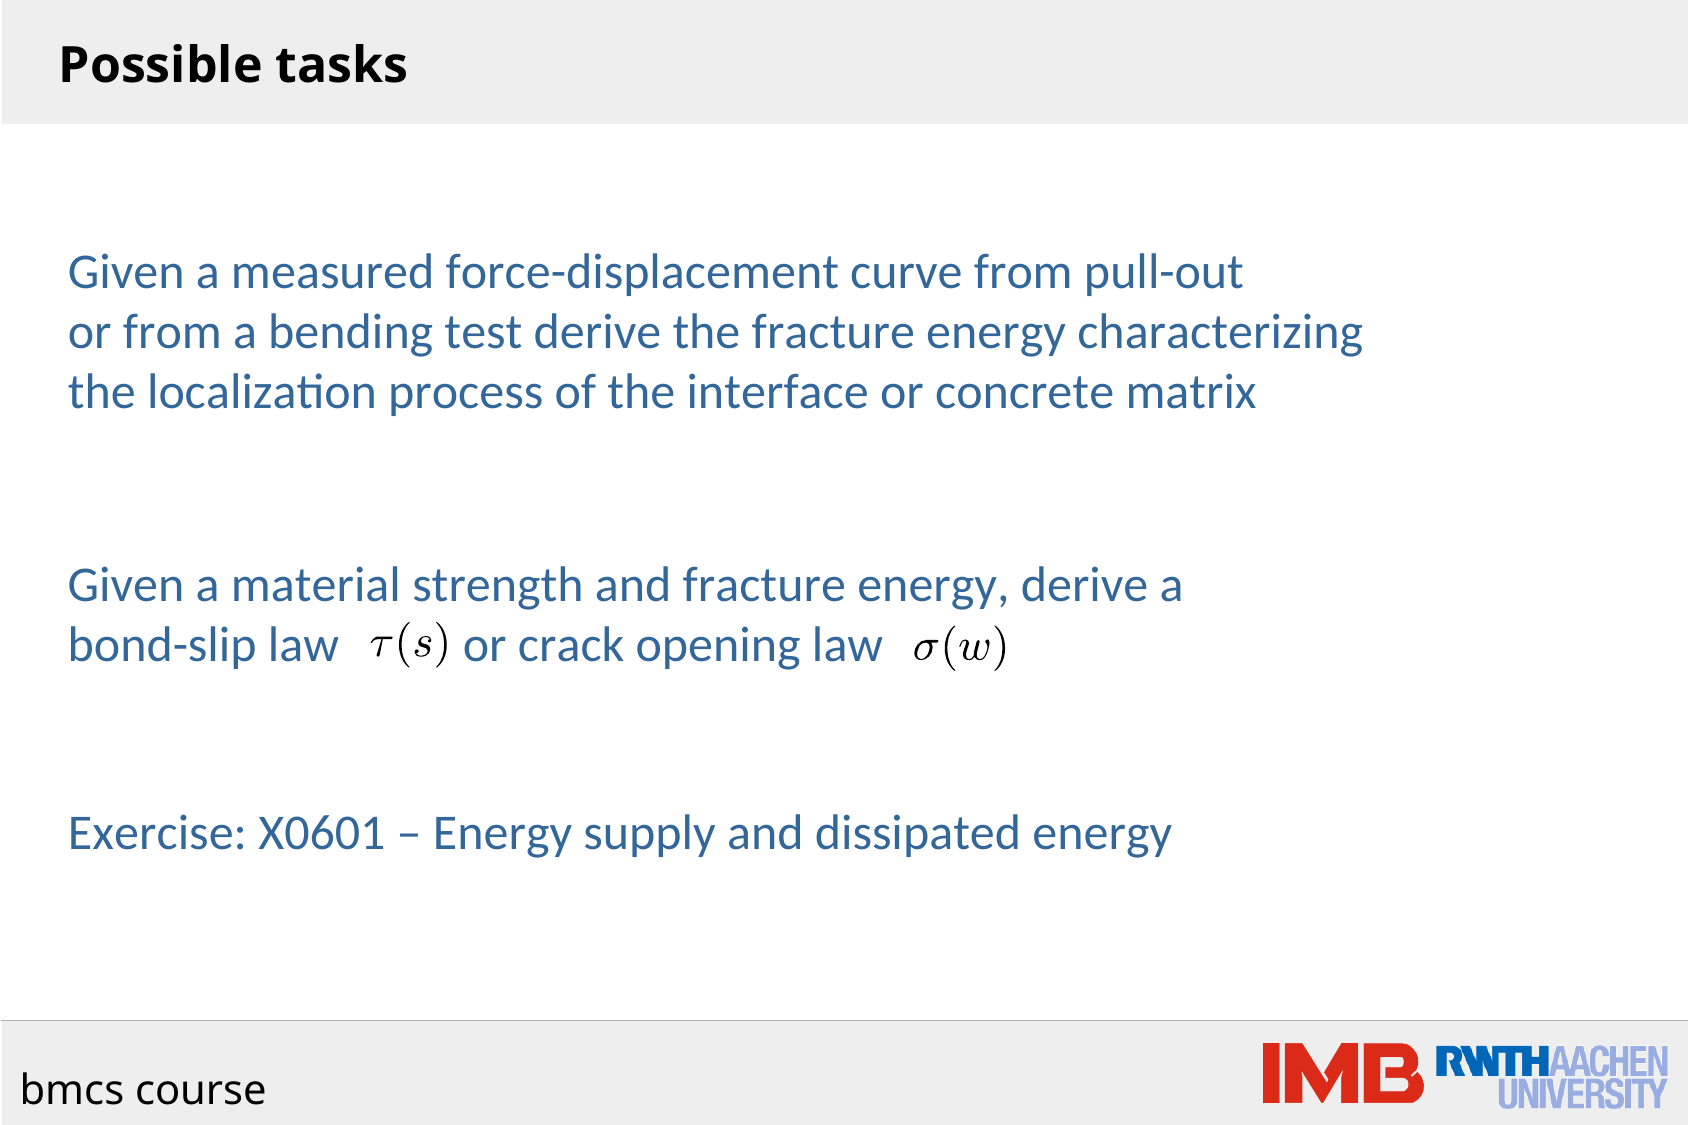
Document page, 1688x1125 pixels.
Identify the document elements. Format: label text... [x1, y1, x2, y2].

text_box Given a measured force-displacement curve from pull-out or from a bending test derive the fracture energy characterizing the localization process of the interface or concrete matrix [53, 231, 1649, 427]
text_box Exercise: X0601 – Energy supply and dissipated energy [53, 792, 1649, 988]
text_box Given a material strength and fracture energy, derive a bond-slip law or crack opening law [53, 544, 1649, 740]
picture [1436, 1045, 1668, 1109]
picture [910, 623, 1012, 673]
picture [367, 620, 454, 670]
picture [1263, 1043, 1424, 1103]
title Possible tasks [58, 24, 1651, 100]
